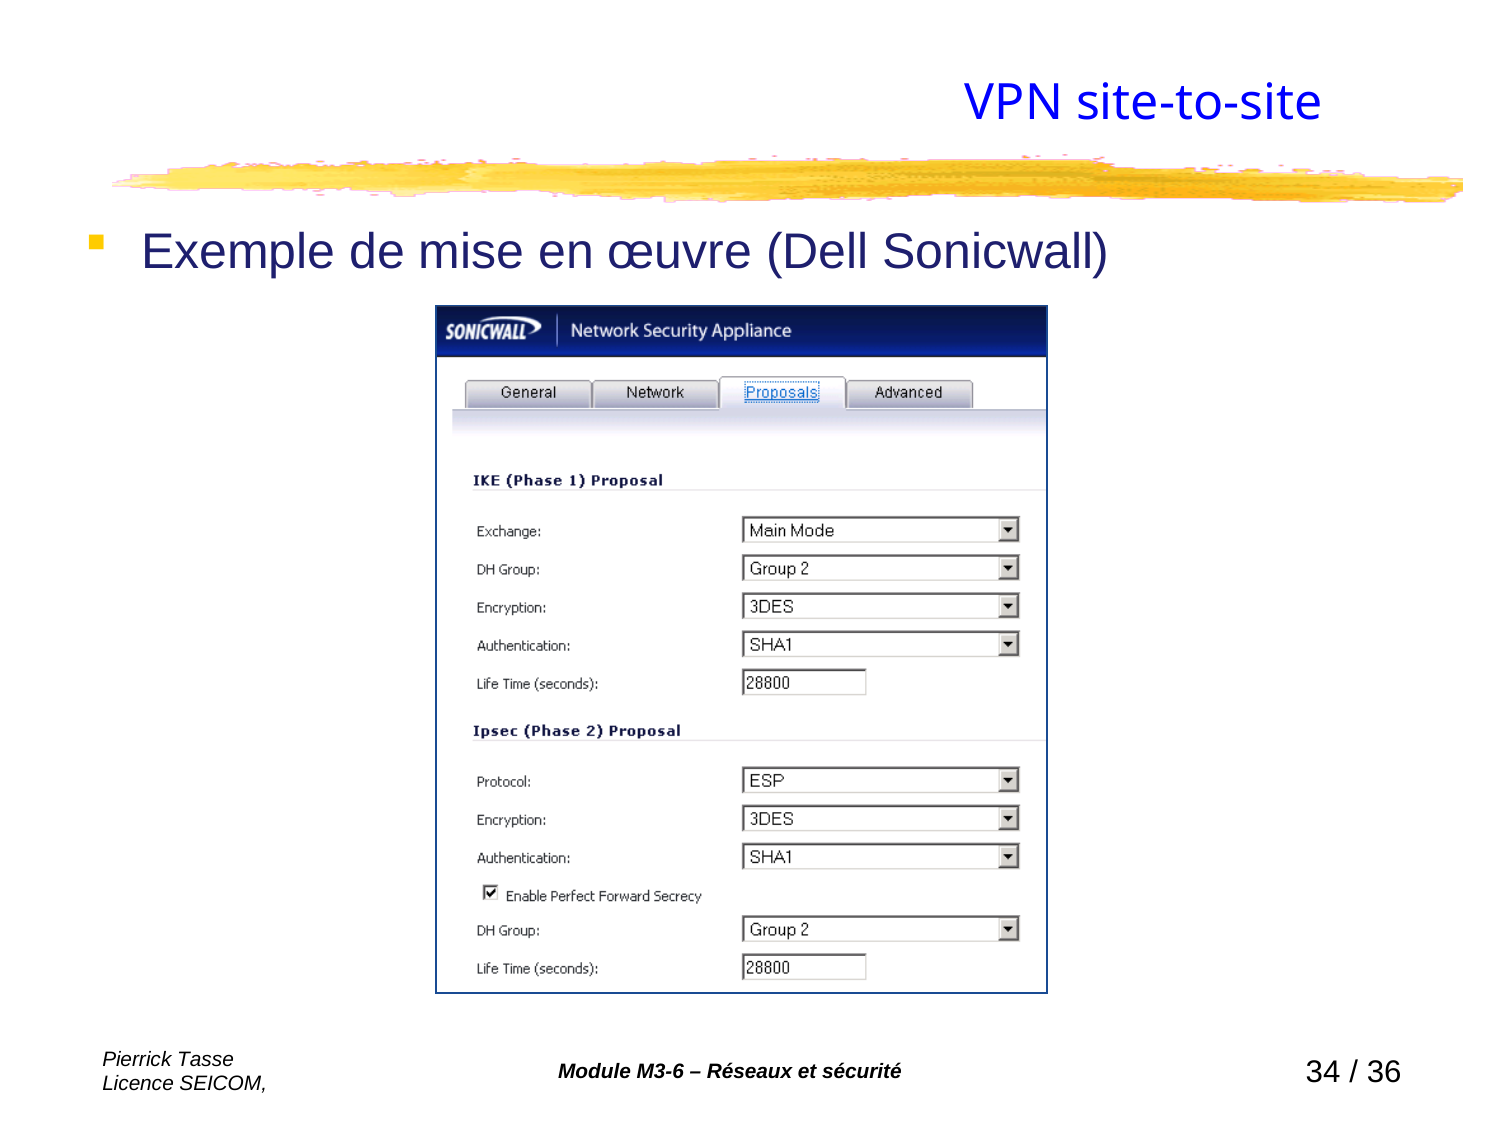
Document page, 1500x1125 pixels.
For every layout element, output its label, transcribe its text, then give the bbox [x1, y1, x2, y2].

title VPN site-to-site [62, 37, 1338, 138]
picture [112, 149, 1463, 213]
picture [437, 306, 1047, 993]
list Exemple de mise en œuvre (Dell Sonicwall) [69, 210, 1412, 1016]
